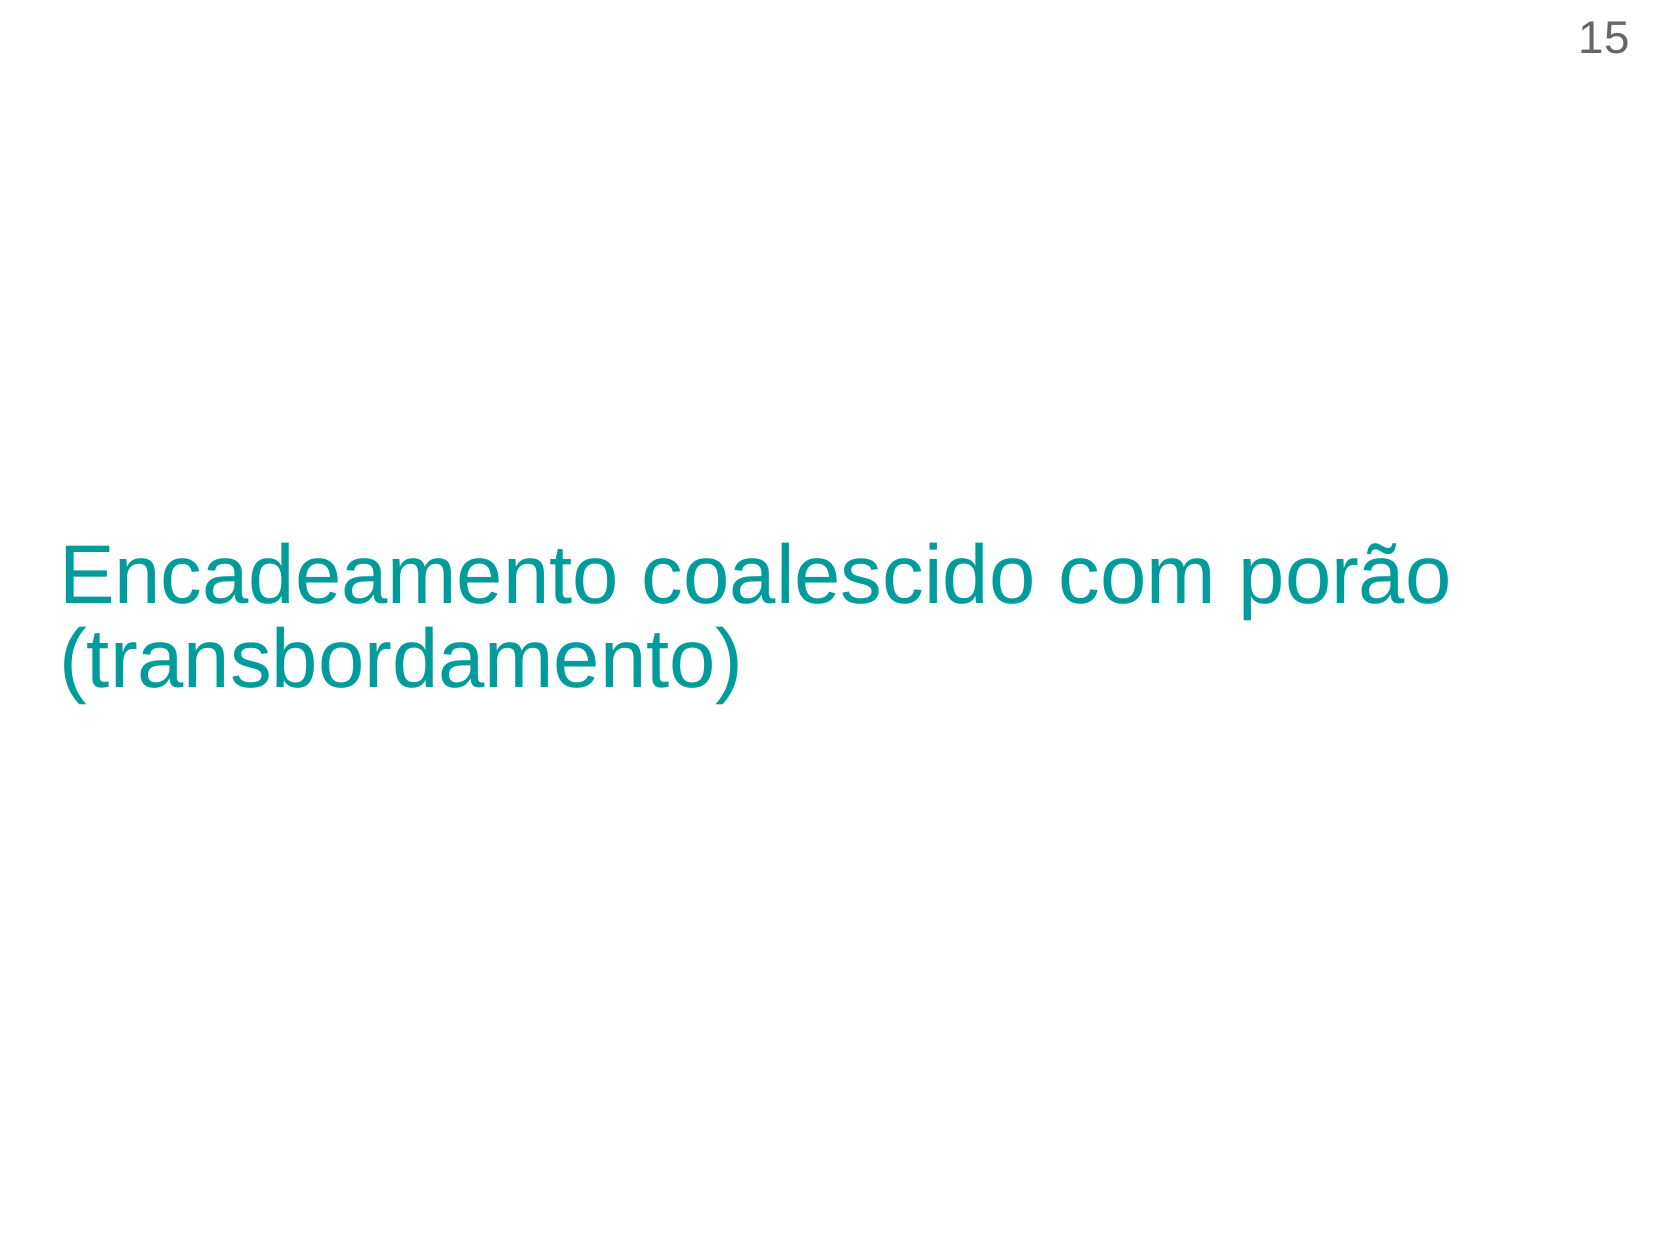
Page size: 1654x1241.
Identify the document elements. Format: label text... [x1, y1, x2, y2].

title Encadeamento coalescido com porão (transbordamento) [59, 536, 1595, 704]
